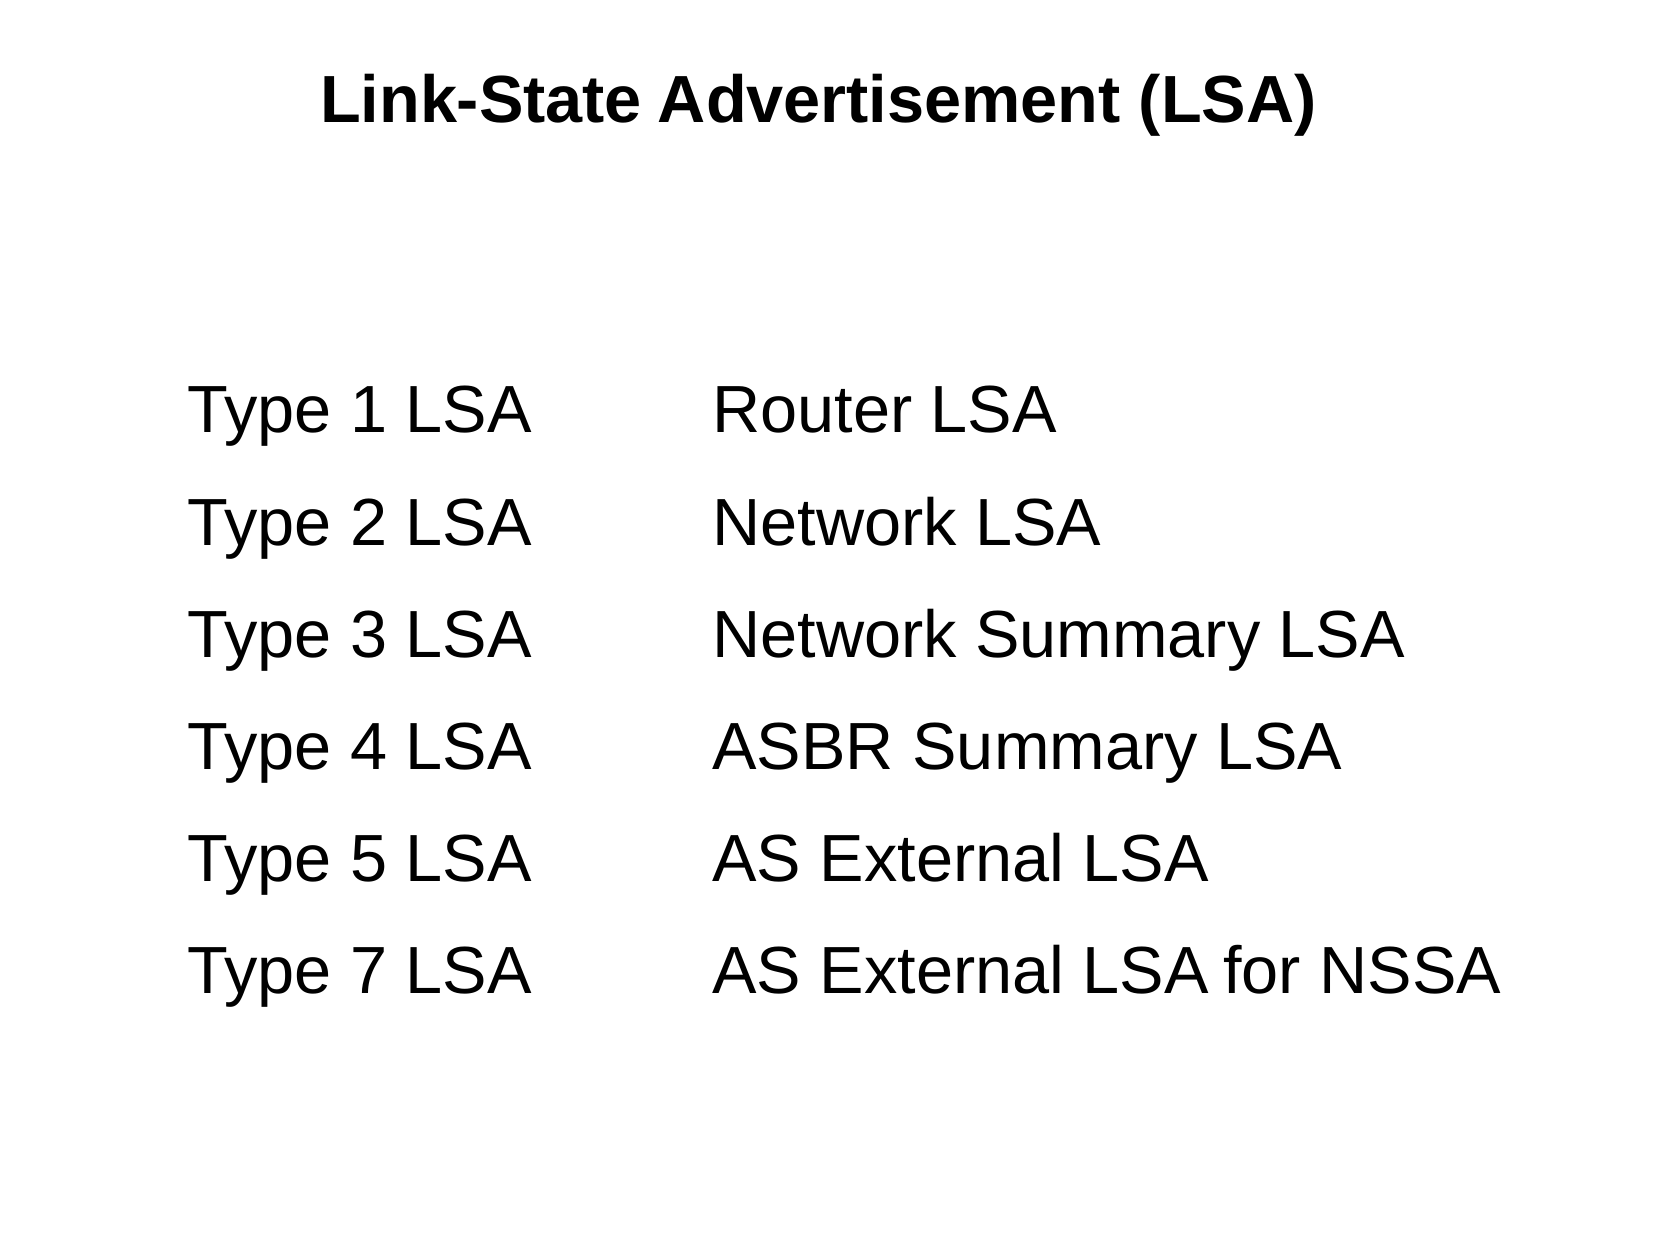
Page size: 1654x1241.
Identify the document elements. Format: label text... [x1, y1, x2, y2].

title Link-State Advertisement (LSA) [75, 37, 1564, 169]
subtitle Type 1 LSA Router LSA Type 2 LSA Network LSA Type 3 LSA Network Summary LSA Type 4 LSA ASBR Summary LSA Type 5 LSA AS External LSA Type 7 LSA AS External LSA for NSSA [187, 180, 1613, 1163]
